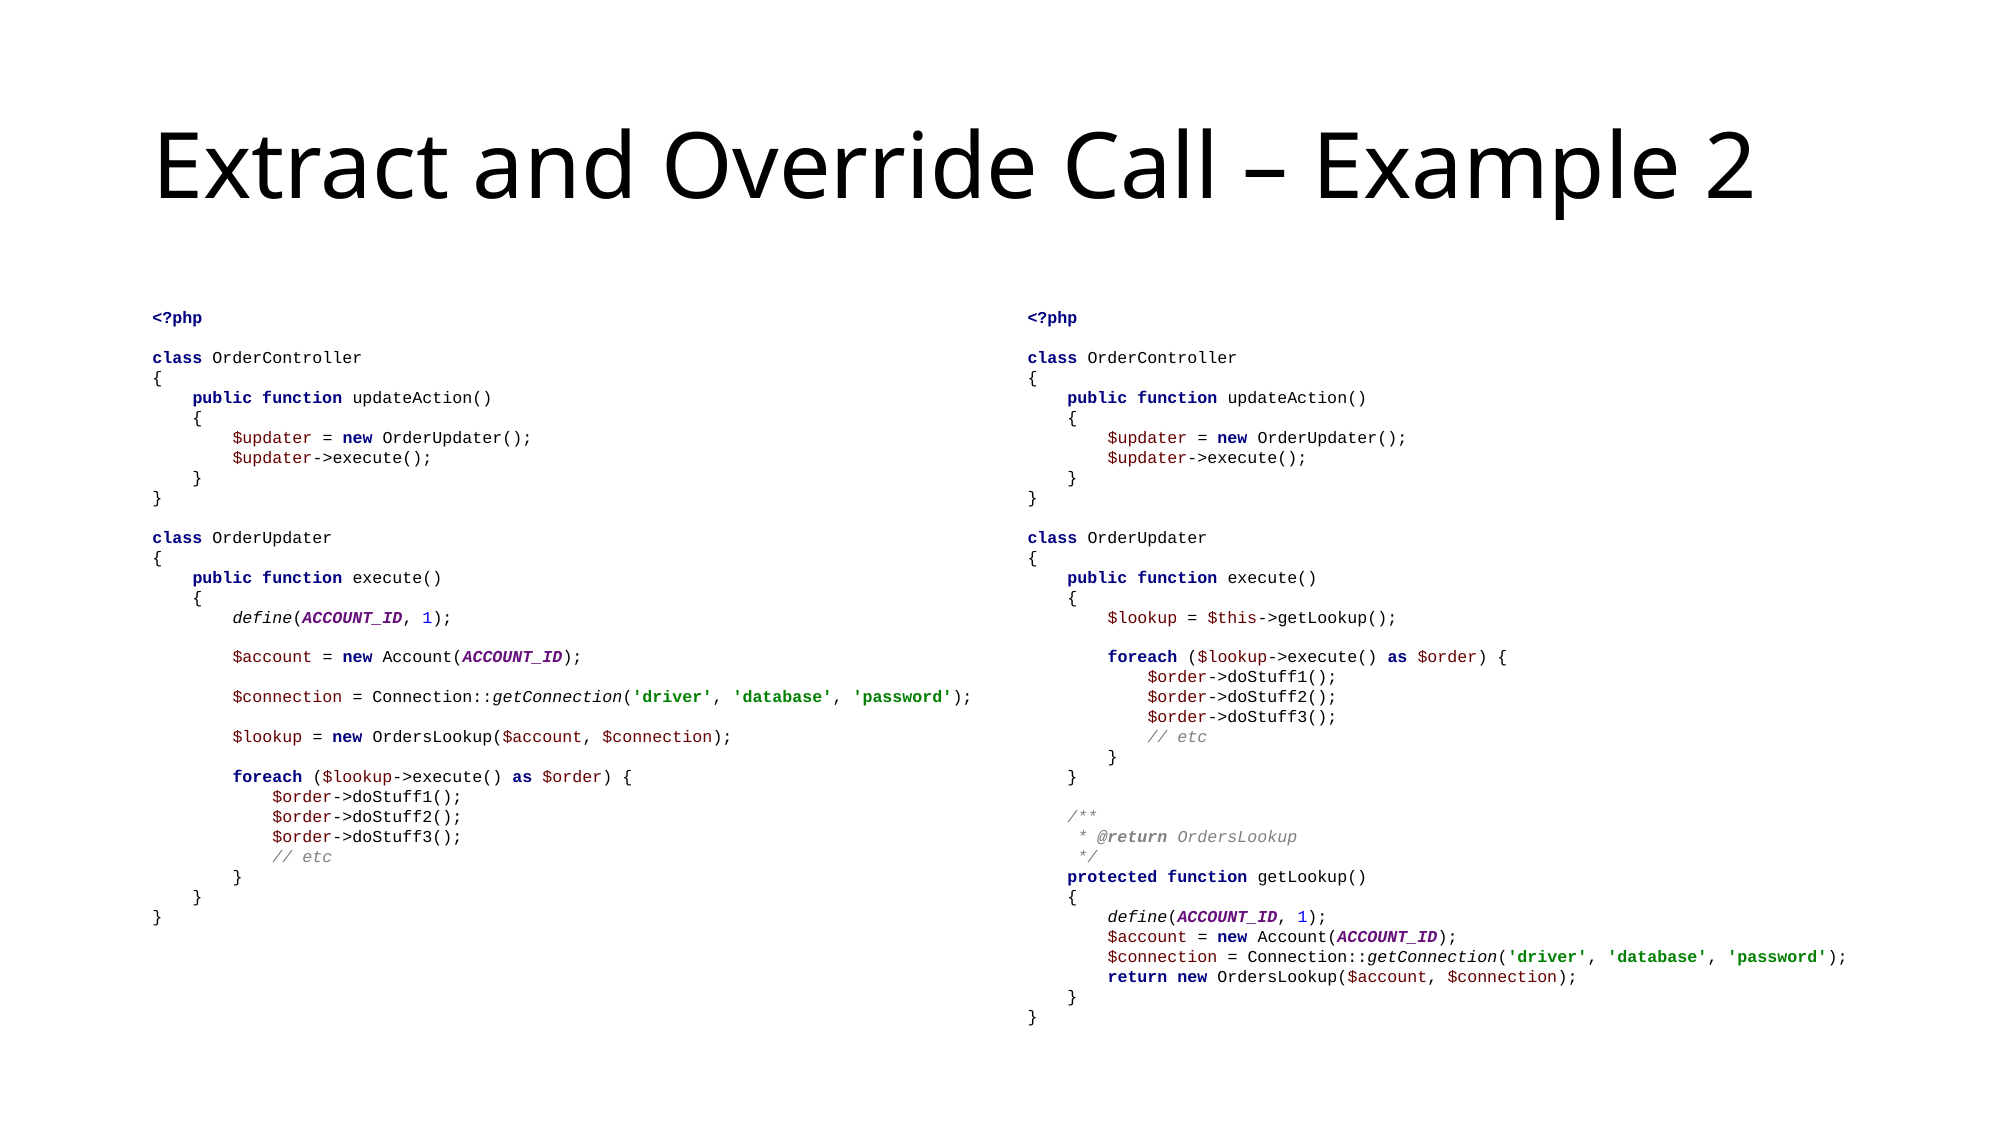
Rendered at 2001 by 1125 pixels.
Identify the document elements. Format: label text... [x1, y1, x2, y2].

title Extract and Override Call – Example 2 [137, 59, 1863, 278]
list <?php class OrderController { public function updateAction() { $updater = new OrderUpdater(); $updater->execute(); } } class OrderUpdater { public function execute() { define(ACCOUNT_ID, 1); $account = new Account(ACCOUNT_ID); $connection = Connection::getConnection('driver', 'database', 'password'); $lookup = new OrdersLookup($account, $connection); foreach ($lookup->execute() as $order) { $order->doStuff1(); $order->doStuff2(); $order->doStuff3(); // etc } } } [137, 299, 988, 961]
list <?php class OrderController { public function updateAction() { $updater = new OrderUpdater(); $updater->execute(); } } class OrderUpdater { public function execute() { $lookup = $this->getLookup(); foreach ($lookup->execute() as $order) { $order->doStuff1(); $order->doStuff2(); $order->doStuff3(); // etc } } /** * @return OrdersLookup */ protected function getLookup() { define(ACCOUNT_ID, 1); $account = new Account(ACCOUNT_ID); $connection = Connection::getConnection('driver', 'database', 'password'); return new OrdersLookup($account, $connection); } } [1012, 299, 1863, 1062]
